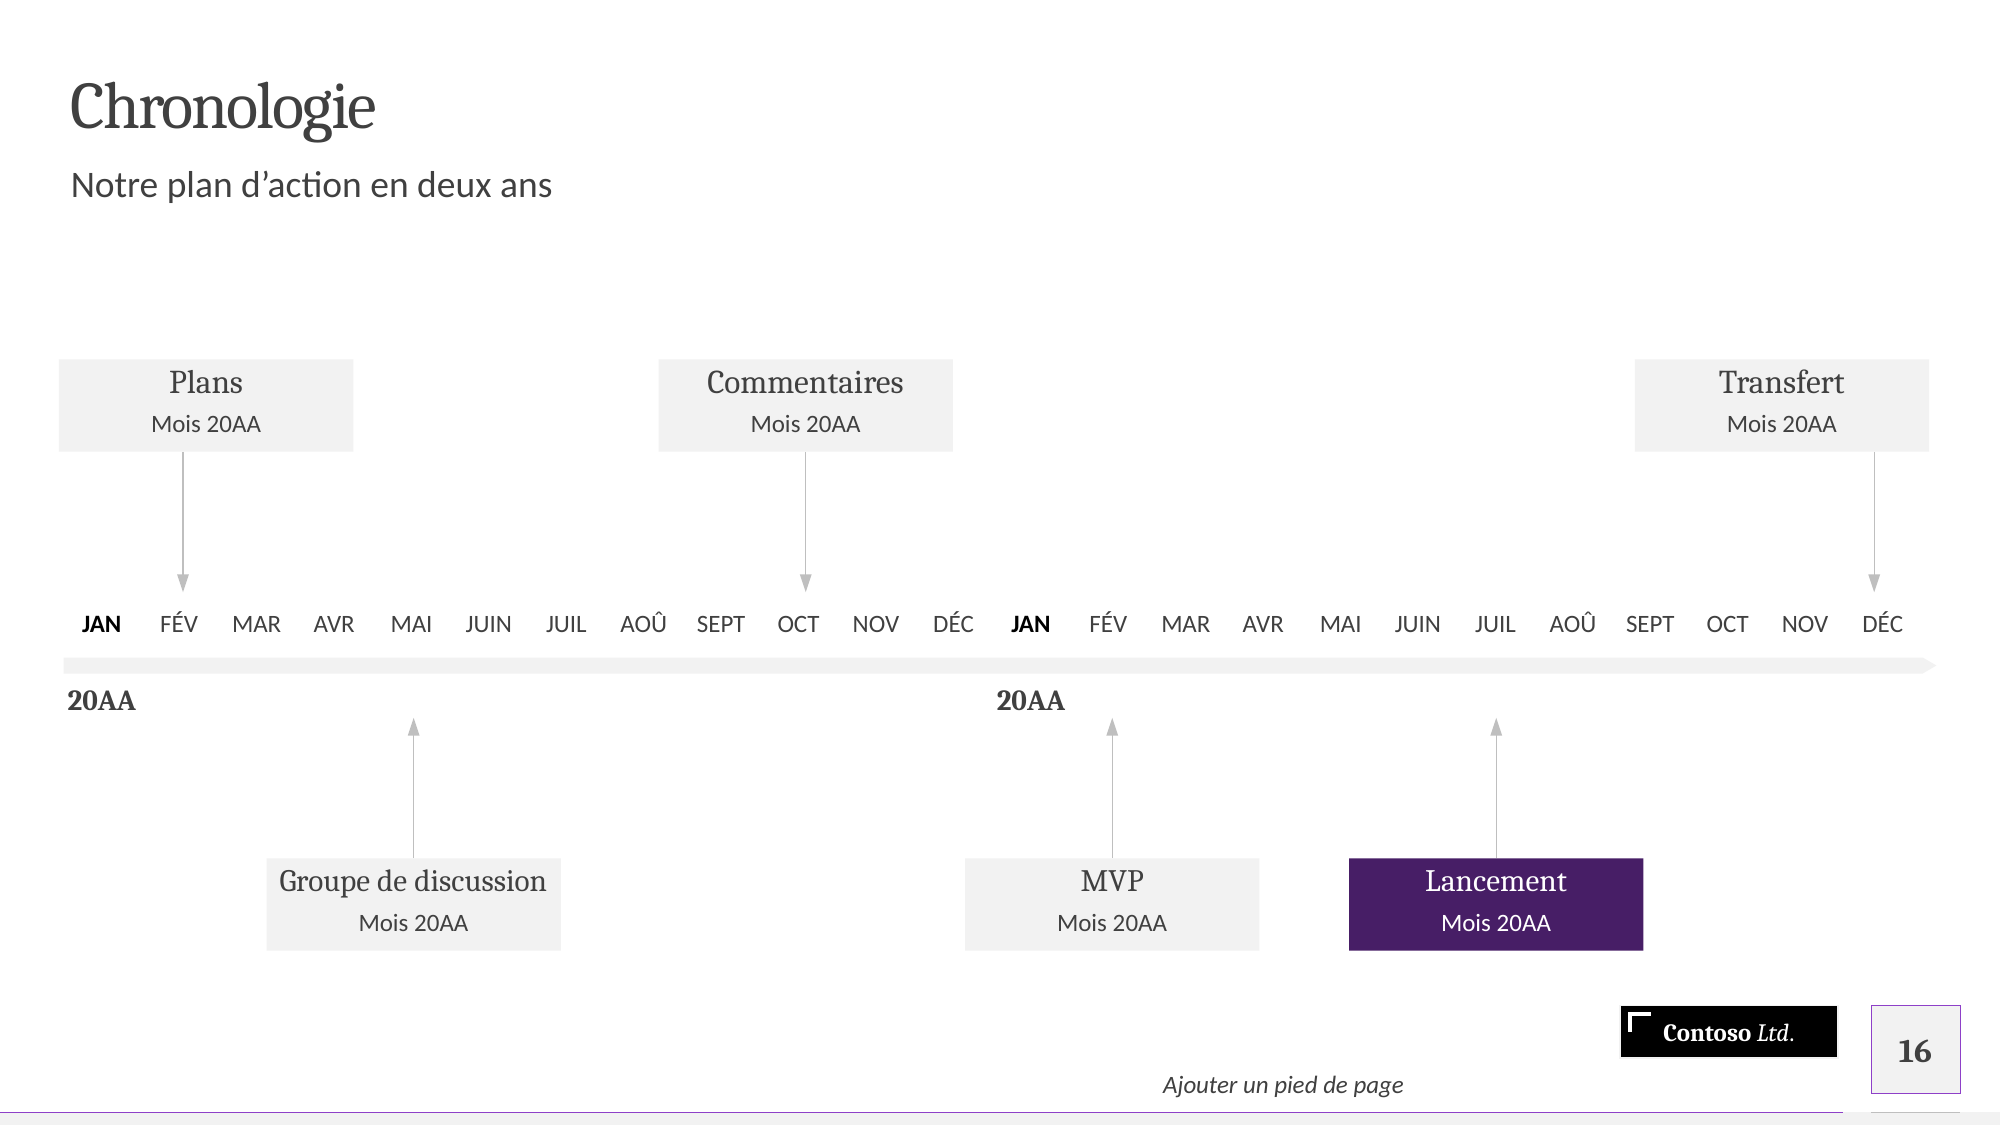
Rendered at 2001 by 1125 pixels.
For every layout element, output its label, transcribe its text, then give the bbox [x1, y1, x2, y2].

list AVR [303, 610, 366, 644]
text_box Commentaires [658, 359, 953, 452]
list Plans [58, 359, 354, 452]
list FÉV [148, 610, 211, 644]
list AVR [1232, 610, 1295, 644]
text_box Groupe de discussion [266, 858, 561, 951]
text_box Mois 20AA [1643, 410, 1921, 448]
text_box 16 [1871, 1019, 1960, 1080]
list JUIL [1464, 610, 1527, 644]
list Mois 20AA [67, 410, 345, 448]
list JUIN [1387, 610, 1450, 644]
text_box Mois 20AA [667, 410, 945, 448]
list AOÛ [612, 610, 675, 644]
list 20AA [51, 684, 152, 718]
list NOV [845, 610, 908, 644]
text_box Mois 20AA [973, 910, 1251, 947]
list JUIL [535, 610, 598, 644]
list OCT [767, 610, 830, 644]
list MAI [380, 610, 443, 644]
text_box Mois 20AA [1357, 910, 1635, 947]
list NOV [1774, 610, 1837, 644]
list MAR [1154, 610, 1217, 644]
text_box MVP [965, 858, 1260, 951]
list SEPT [690, 610, 753, 644]
list FÉV [1077, 610, 1140, 644]
list AOÛ [1541, 610, 1604, 644]
title Chronologie [70, 70, 1932, 142]
list Notre plan d’action en deux ans [70, 165, 1931, 225]
list DÉC [922, 610, 985, 644]
list OCT [1696, 610, 1759, 644]
list SEPT [1619, 610, 1682, 644]
text_box Lancement [1349, 858, 1644, 951]
list JAN [70, 610, 133, 644]
text_box Transfert [1634, 359, 1930, 452]
list JUIN [457, 610, 520, 644]
list MAR [225, 610, 288, 644]
list MAI [1309, 610, 1372, 644]
list 20AA [981, 684, 1081, 718]
list JAN [999, 610, 1062, 644]
text_box Ajouter un pied de page [1163, 1064, 1839, 1099]
text_box Mois 20AA [275, 910, 553, 947]
list DÉC [1851, 610, 1914, 644]
